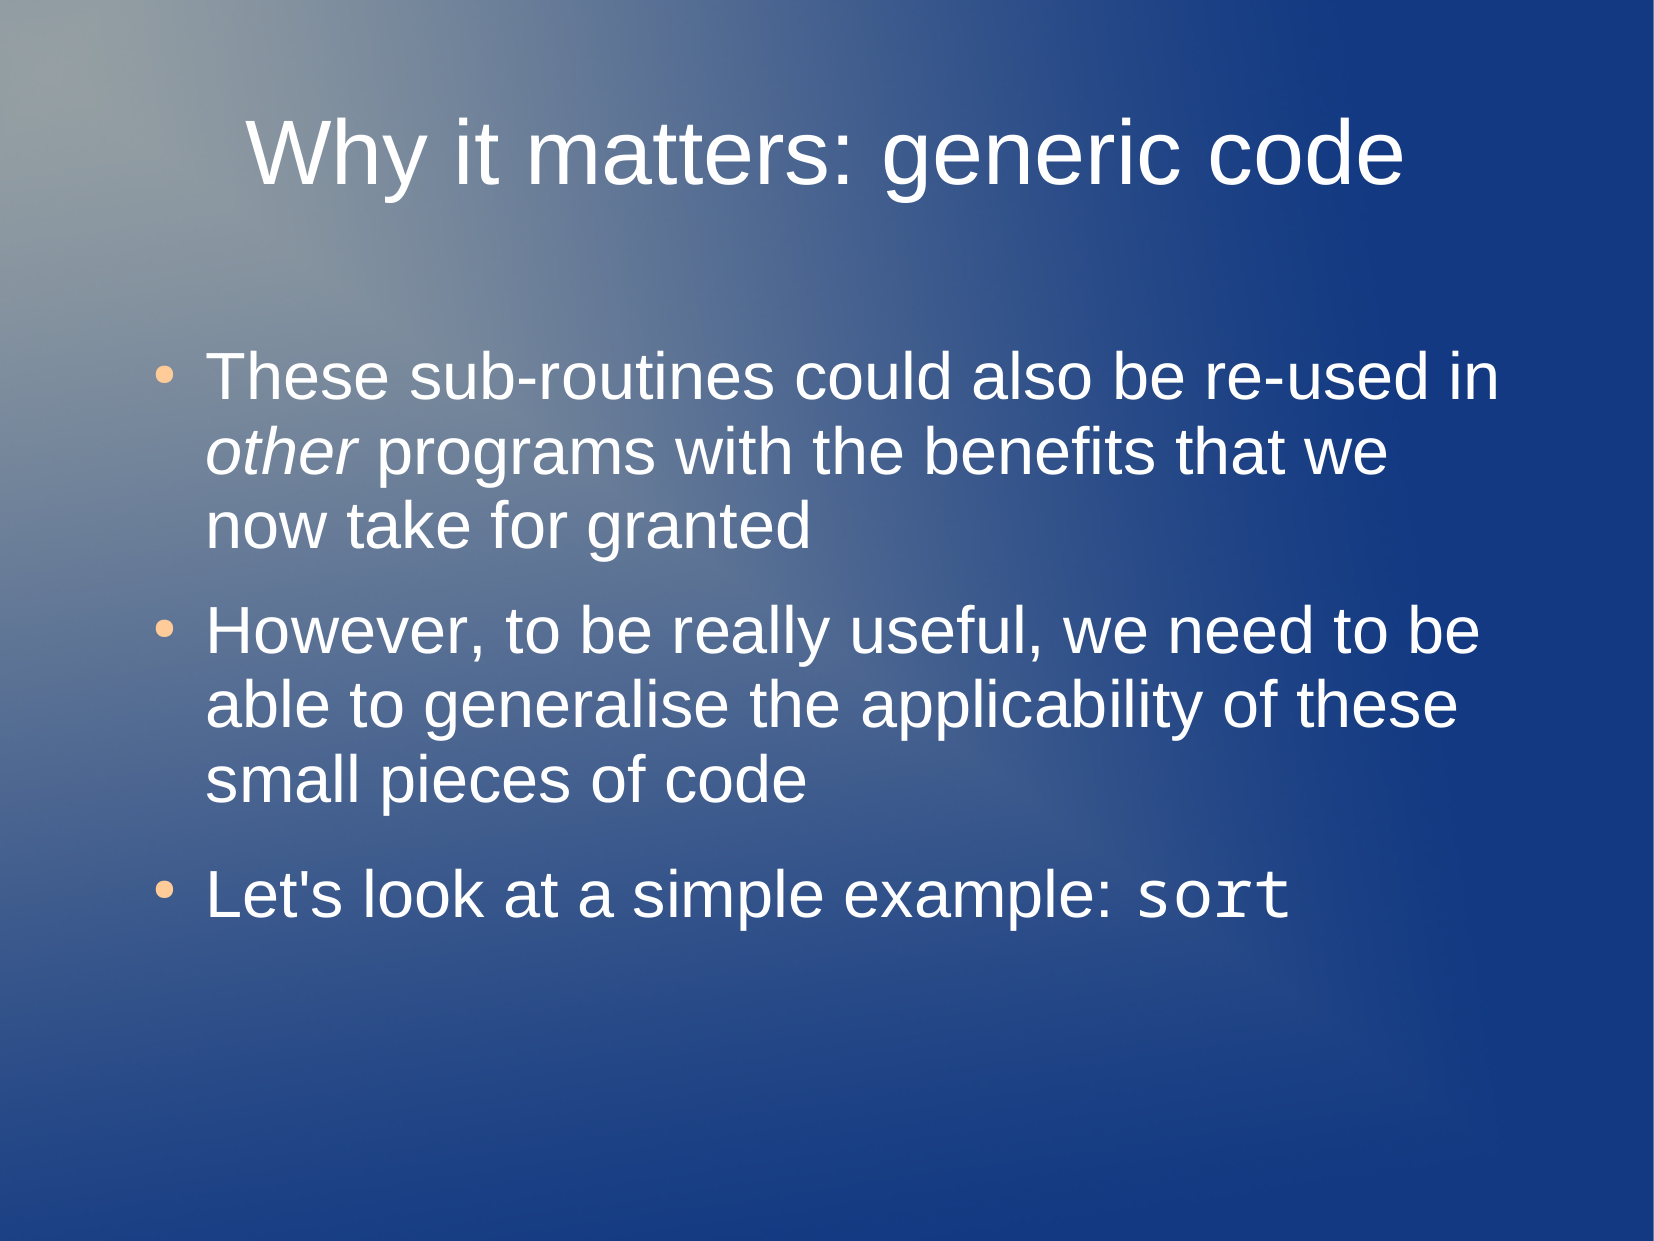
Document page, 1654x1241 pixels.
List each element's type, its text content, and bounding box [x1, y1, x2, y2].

title Why it matters: generic code [82, 49, 1571, 257]
picture [0, 0, 1654, 1241]
list These sub-routines could also be re-used in other programs with the benefits that we now take for granted However, to be really useful, we need to be able to generalise the applicability of these small pieces of code Let's look at a simple example: sort [134, 338, 1516, 1241]
